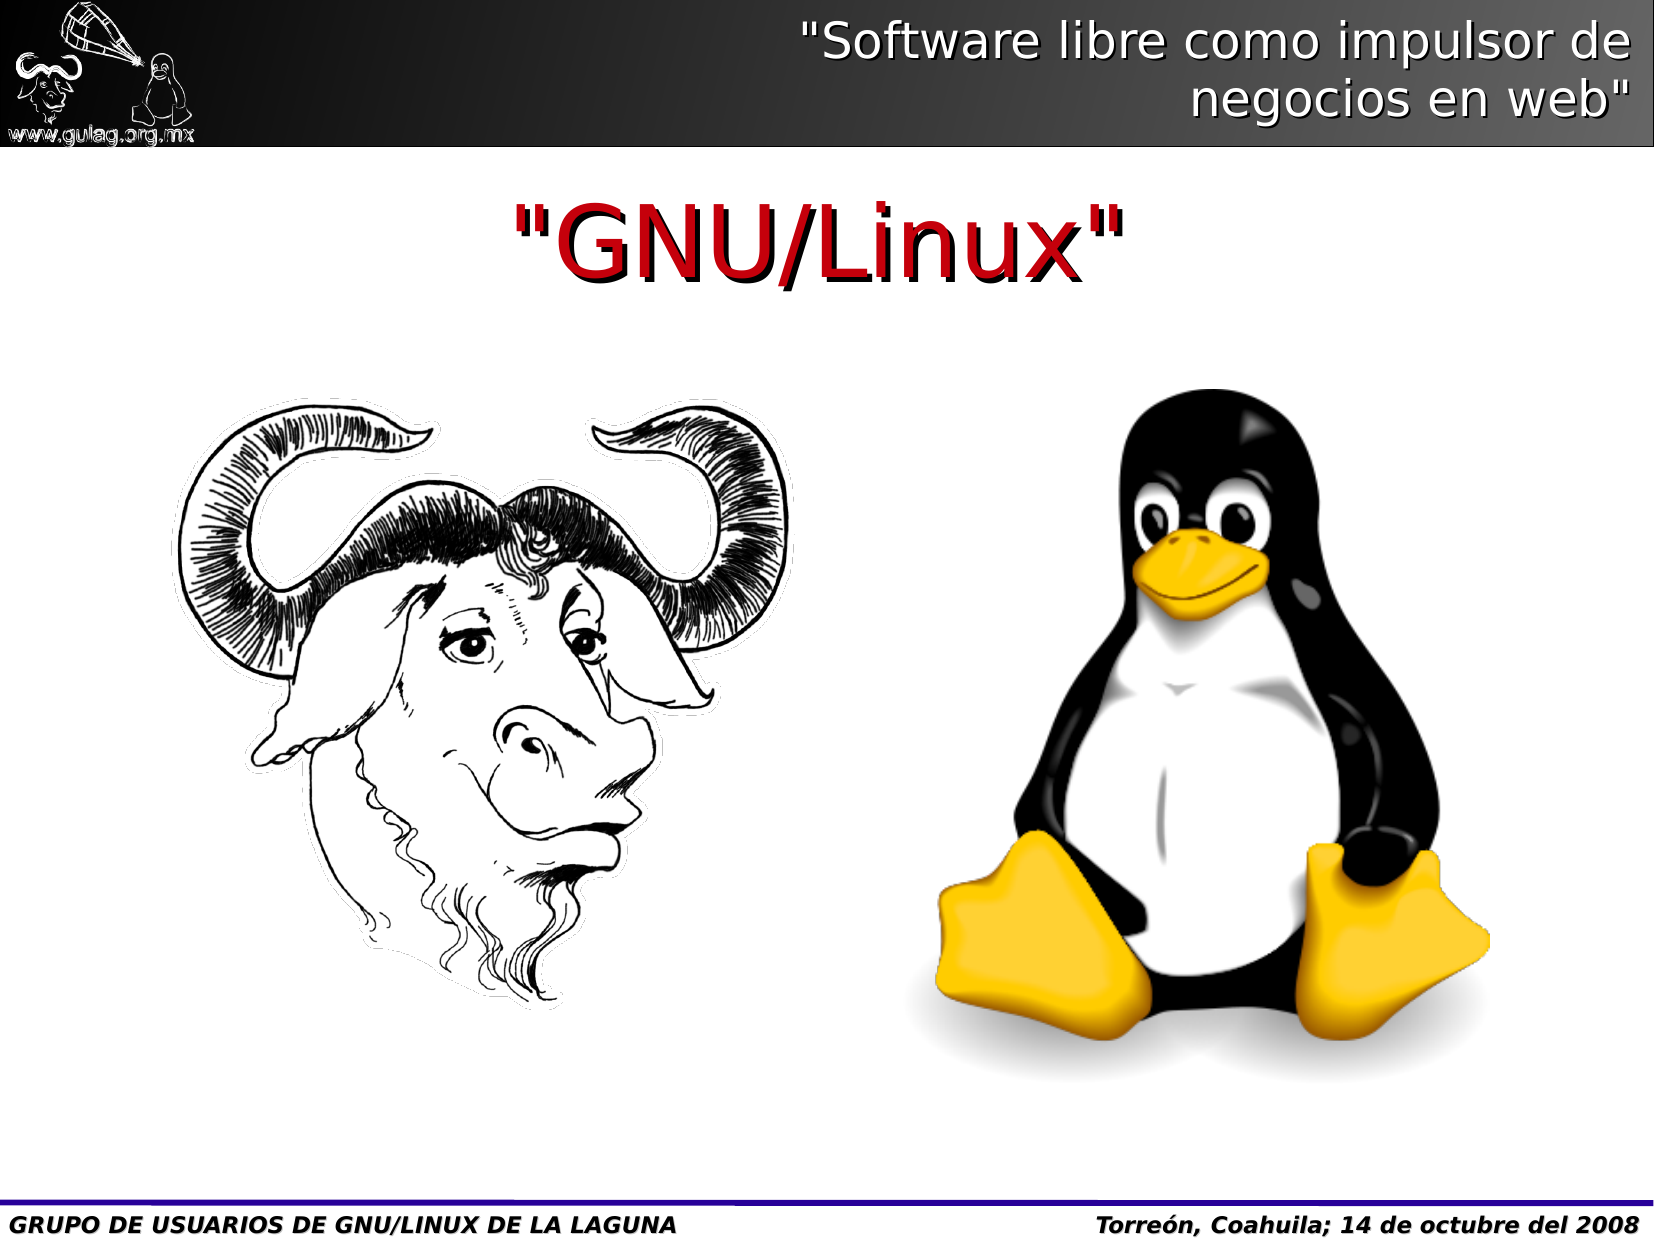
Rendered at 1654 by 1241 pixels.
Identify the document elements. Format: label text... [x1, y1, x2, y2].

text_box Torreón, Coahuila; 14 de octubre del 2008 [1080, 1204, 1654, 1241]
text_box "GNU/Linux" [212, 177, 1424, 309]
picture [118, 336, 827, 1046]
text_box [0, 0, 5, 147]
text_box GRUPO DE USUARIOS DE GNU/LINUX DE LA LAGUNA [0, 1204, 694, 1241]
picture [5, 0, 197, 148]
picture [897, 389, 1490, 1087]
text_box "Software libre como impulsor de negocios en web" [750, 4, 1648, 136]
text_box [197, 0, 1654, 147]
